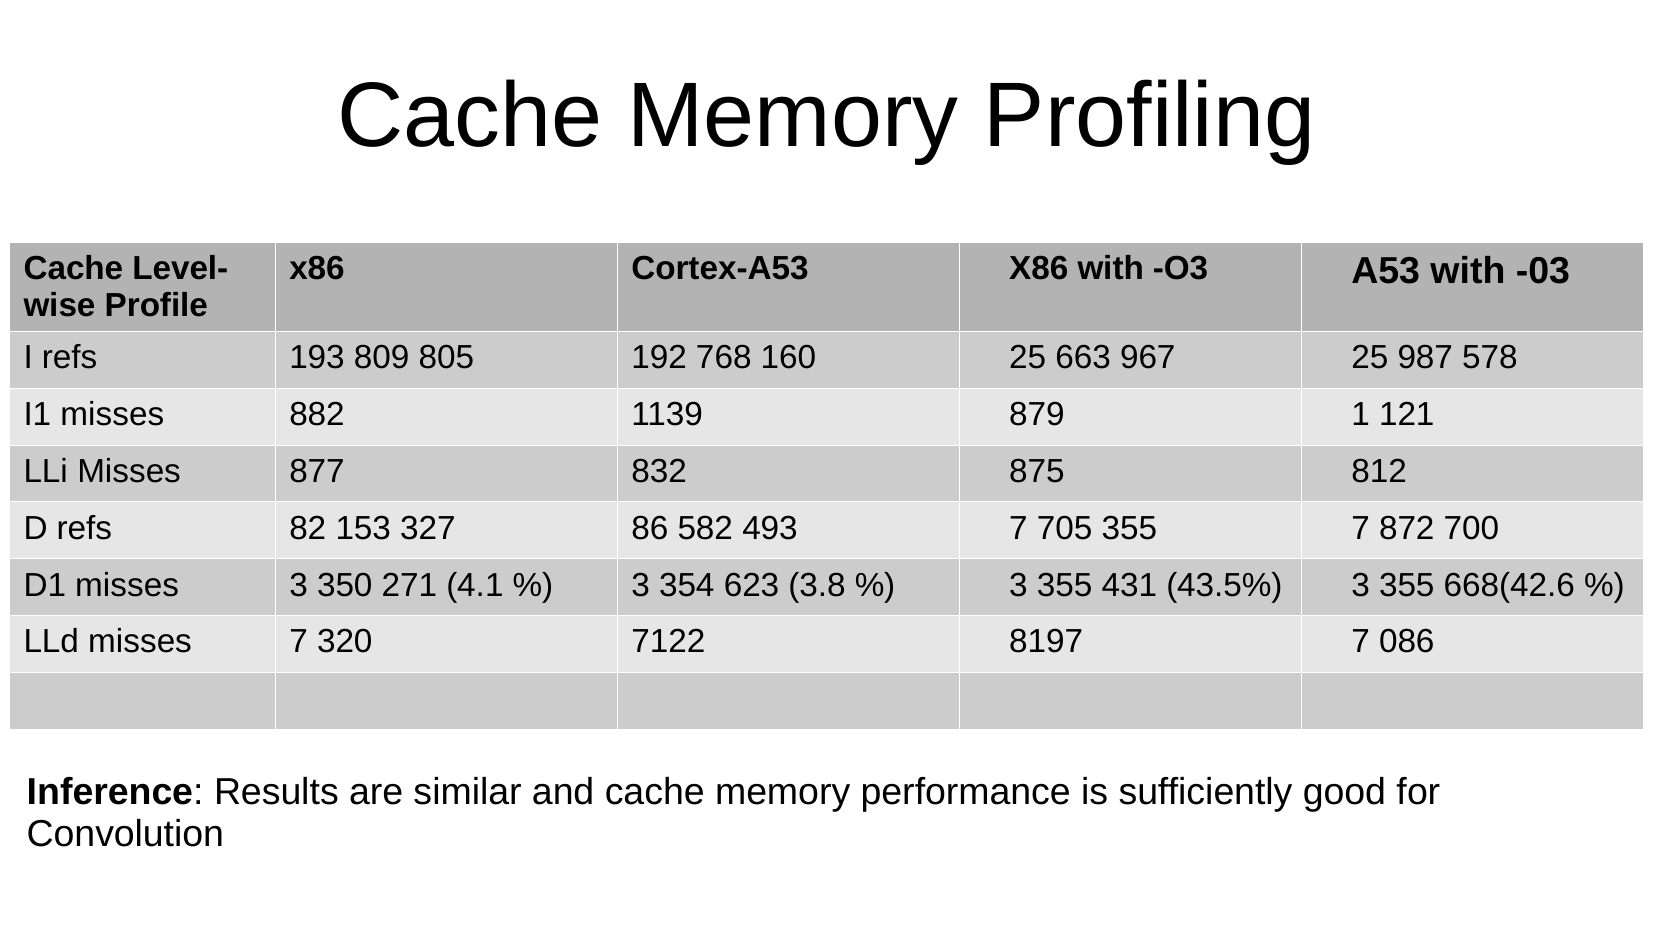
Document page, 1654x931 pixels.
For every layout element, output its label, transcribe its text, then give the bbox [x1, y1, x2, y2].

table_cell 879 [960, 389, 1301, 445]
table_cell [10, 673, 275, 729]
table_cell 1139 [618, 389, 959, 445]
table_cell 192 768 160 [618, 332, 959, 388]
table_header x86 [276, 243, 617, 331]
table_cell 3 350 271 (4.1 %) [276, 559, 617, 615]
table_cell I refs [10, 332, 275, 388]
table_cell 8197 [960, 616, 1301, 672]
table_cell [960, 673, 1301, 729]
table_cell 3 355 431 (43.5%) [960, 559, 1301, 615]
text_box Inference: Results are similar and cache memory performance is sufficiently good for Convolution [11, 763, 1642, 863]
table_cell [276, 673, 617, 729]
table_header X86 with -O3 [960, 243, 1301, 331]
table_cell 25 663 967 [960, 332, 1301, 388]
table_header Cortex-A53 [618, 243, 959, 331]
table_cell 86 582 493 [618, 502, 959, 558]
table_cell LLi Misses [10, 446, 275, 501]
table_cell 3 354 623 (3.8 %) [618, 559, 959, 615]
table_cell 7 872 700 [1302, 502, 1643, 558]
table_header A53 with -03 [1302, 243, 1643, 331]
table_cell D1 misses [10, 559, 275, 615]
table_header Cache Level-wise Profile [10, 243, 275, 331]
table_cell [618, 673, 959, 729]
table_cell 832 [618, 446, 959, 501]
table_cell 7 705 355 [960, 502, 1301, 558]
table_cell 193 809 805 [276, 332, 617, 388]
table_cell LLd misses [10, 616, 275, 672]
table_cell D refs [10, 502, 275, 558]
table_cell 3 355 668(42.6 %) [1302, 559, 1643, 615]
table_cell 812 [1302, 446, 1643, 501]
table_cell 7122 [618, 616, 959, 672]
table_cell 25 987 578 [1302, 332, 1643, 388]
table_cell 882 [276, 389, 617, 445]
title Cache Memory Profiling [82, 37, 1571, 193]
table_cell 7 320 [276, 616, 617, 672]
table_cell 82 153 327 [276, 502, 617, 558]
table_cell 1 121 [1302, 389, 1643, 445]
table_cell I1 misses [10, 389, 275, 445]
table_cell [1302, 673, 1643, 729]
table_cell 877 [276, 446, 617, 501]
table_cell 7 086 [1302, 616, 1643, 672]
table_cell 875 [960, 446, 1301, 501]
